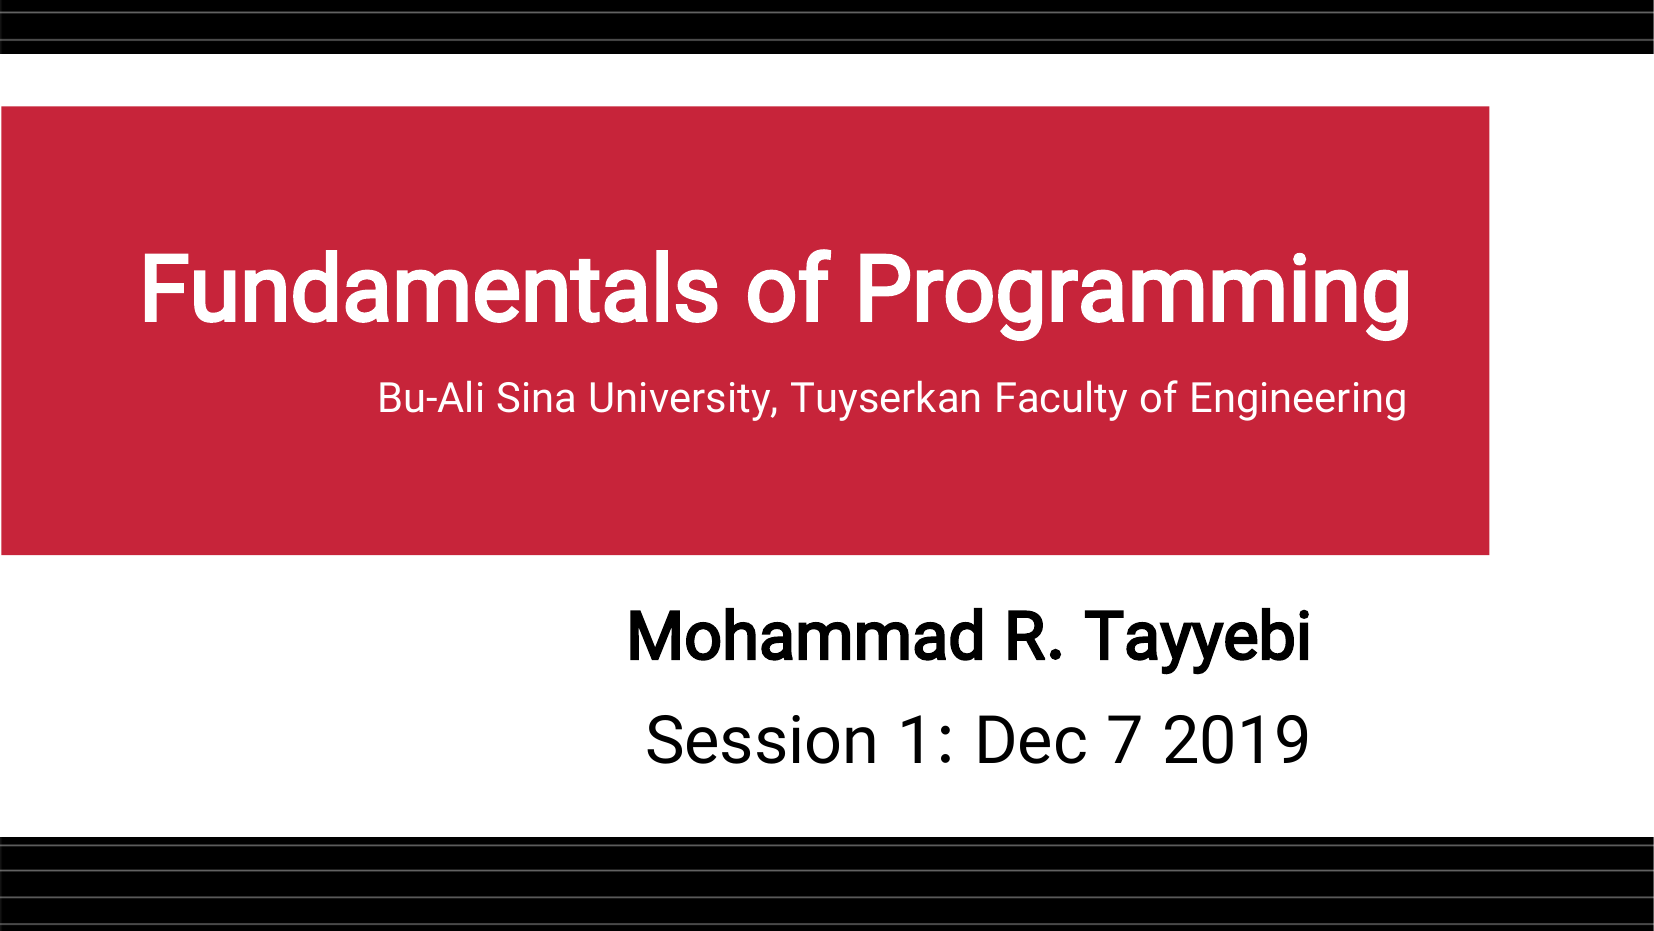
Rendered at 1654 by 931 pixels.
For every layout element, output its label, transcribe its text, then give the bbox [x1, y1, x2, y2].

picture [0, 837, 1654, 931]
subtitle Mohammad R. Tayyebi Session 1: Dec 7 2019 [625, 590, 1489, 804]
title Fundamentals of Programming Bu-Ali Sina University, Tuyserkan Faculty of Engineering [1, 106, 1490, 556]
picture [0, 0, 1654, 54]
